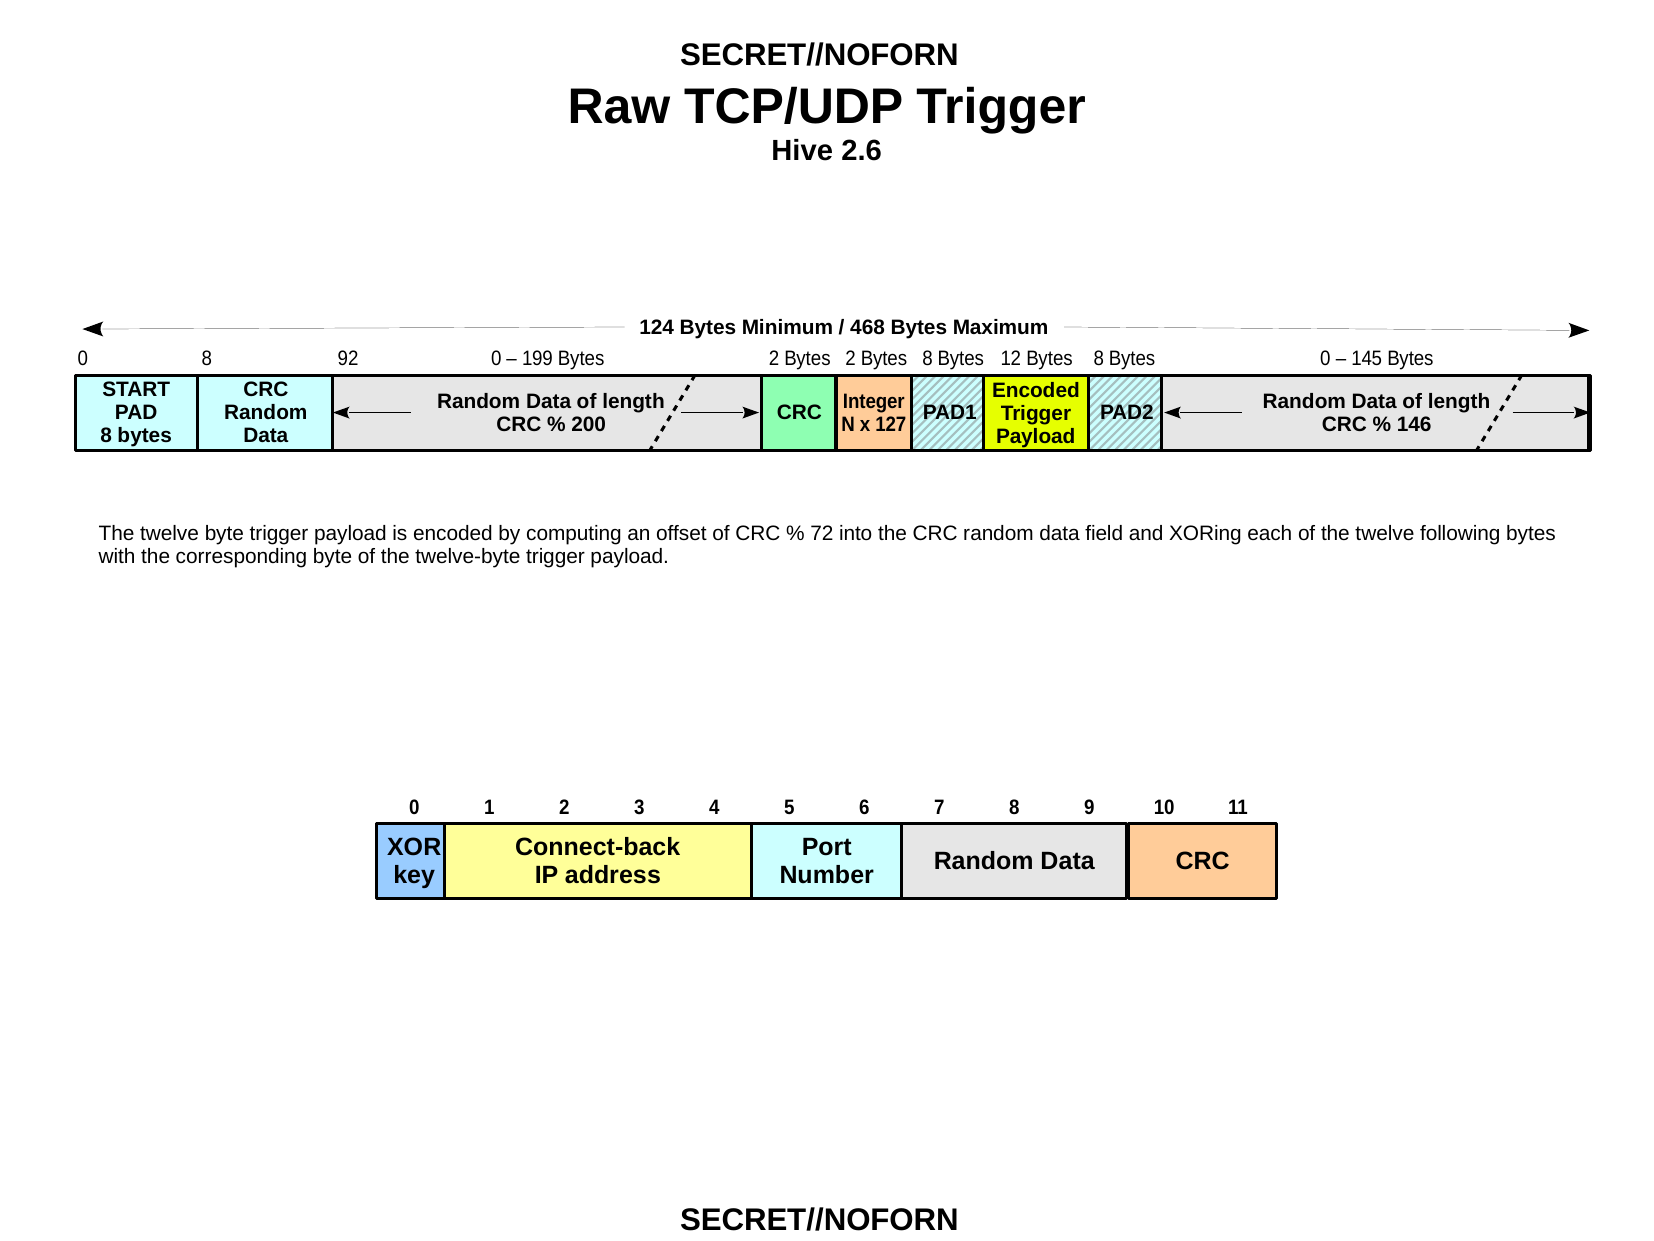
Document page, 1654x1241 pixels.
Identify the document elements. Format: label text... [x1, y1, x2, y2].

text_box [323, 378, 331, 449]
text_box Connect-back IP address [444, 823, 751, 899]
text_box 2 Bytes [753, 339, 830, 378]
text_box 11 [1213, 788, 1263, 823]
text_box The twelve byte trigger payload is encoded by computing an offset of CRC % 72 into the CRC random data field and XORing each of the twelve following bytes with the corresponding byte of the twelve-byte trigger payload. [83, 514, 1570, 576]
text_box Encoded Trigger Payload [977, 378, 1095, 456]
text_box START PAD 8 bytes [85, 370, 187, 455]
text_box 0 [63, 339, 103, 378]
text_box SECRET//NOFORN [665, 29, 989, 80]
text_box 5 [769, 788, 810, 823]
text_box [1088, 375, 1591, 451]
text_box CRC [1128, 823, 1277, 899]
text_box 12 Bytes [999, 339, 1078, 378]
text_box Port Number [751, 823, 901, 899]
text_box 124 Bytes Minimum / 468 Bytes Maximum [624, 307, 1065, 347]
text_box 8 Bytes [907, 339, 999, 378]
text_box [75, 378, 85, 451]
text_box Random Data [901, 823, 1127, 899]
text_box 1 [469, 788, 510, 823]
text_box 7 [919, 788, 960, 823]
text_box Random Data of length CRC % 200 [422, 381, 680, 444]
text_box 9 [1069, 788, 1110, 823]
text_box 0 – 199 Bytes [476, 339, 619, 378]
text_box XOR key [376, 823, 444, 899]
text_box CRC [762, 393, 826, 432]
text_box [187, 378, 196, 451]
text_box SECRET//NOFORN [665, 1194, 989, 1241]
text_box 8 Bytes [1078, 339, 1170, 378]
text_box [199, 378, 209, 449]
text_box 2 Bytes [830, 339, 907, 378]
text_box 0 – 145 Bytes [1305, 339, 1448, 378]
text_box 0 [394, 788, 435, 823]
text_box PAD2 [1085, 393, 1168, 432]
text_box Integer N x 127 [826, 381, 922, 444]
text_box 6 [844, 788, 885, 823]
text_box 8 [994, 788, 1035, 823]
text_box PAD1 [922, 393, 977, 432]
text_box 10 [1139, 788, 1190, 823]
text_box 4 [694, 788, 735, 823]
text_box [332, 375, 977, 451]
text_box 3 [619, 788, 660, 823]
text_box 92 [322, 339, 373, 378]
text_box 8 [186, 339, 227, 378]
title Raw TCP/UDP Trigger Hive 2.6 [118, 78, 1536, 167]
text_box Random Data of length CRC % 146 [1247, 381, 1506, 444]
text_box 2 [544, 788, 585, 823]
text_box CRC Random Data [209, 370, 323, 455]
